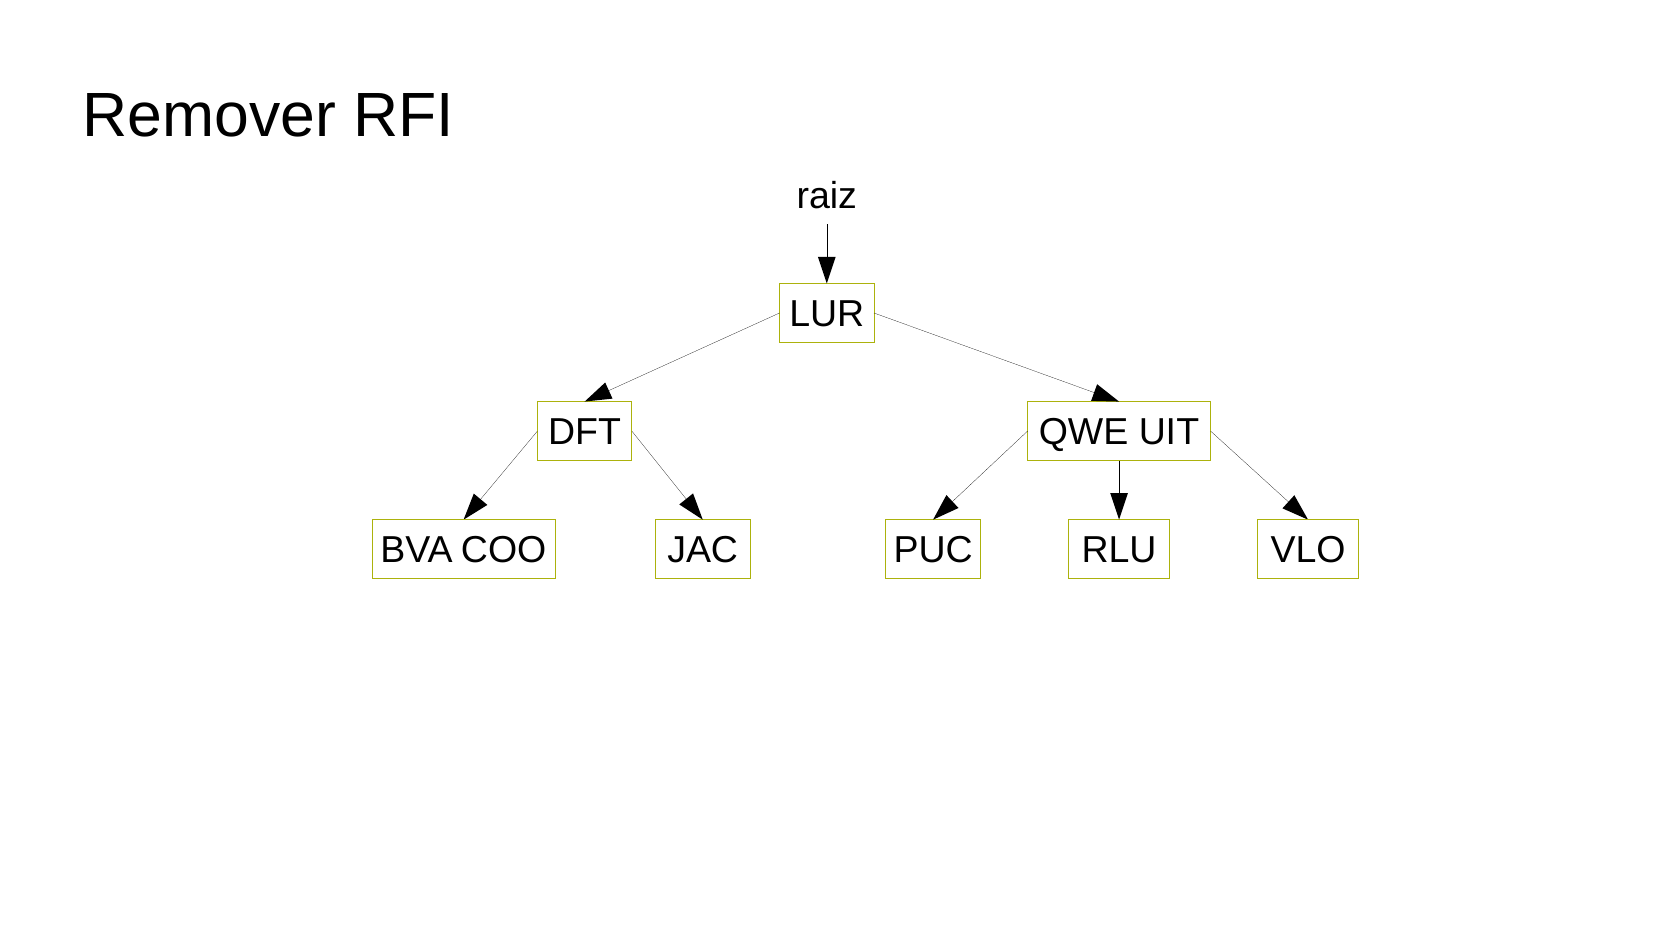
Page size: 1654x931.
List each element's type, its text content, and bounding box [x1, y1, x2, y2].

text_box JAC [655, 519, 751, 579]
text_box BVA COO [372, 519, 556, 579]
text_box VLO [1257, 519, 1359, 579]
text_box RLU [1068, 519, 1170, 579]
text_box LUR [779, 283, 875, 343]
text_box QWE UIT [1027, 401, 1211, 461]
text_box DFT [537, 401, 632, 461]
text_box raiz [781, 167, 872, 225]
text_box PUC [885, 519, 981, 579]
title Remover RFI [82, 37, 1571, 193]
